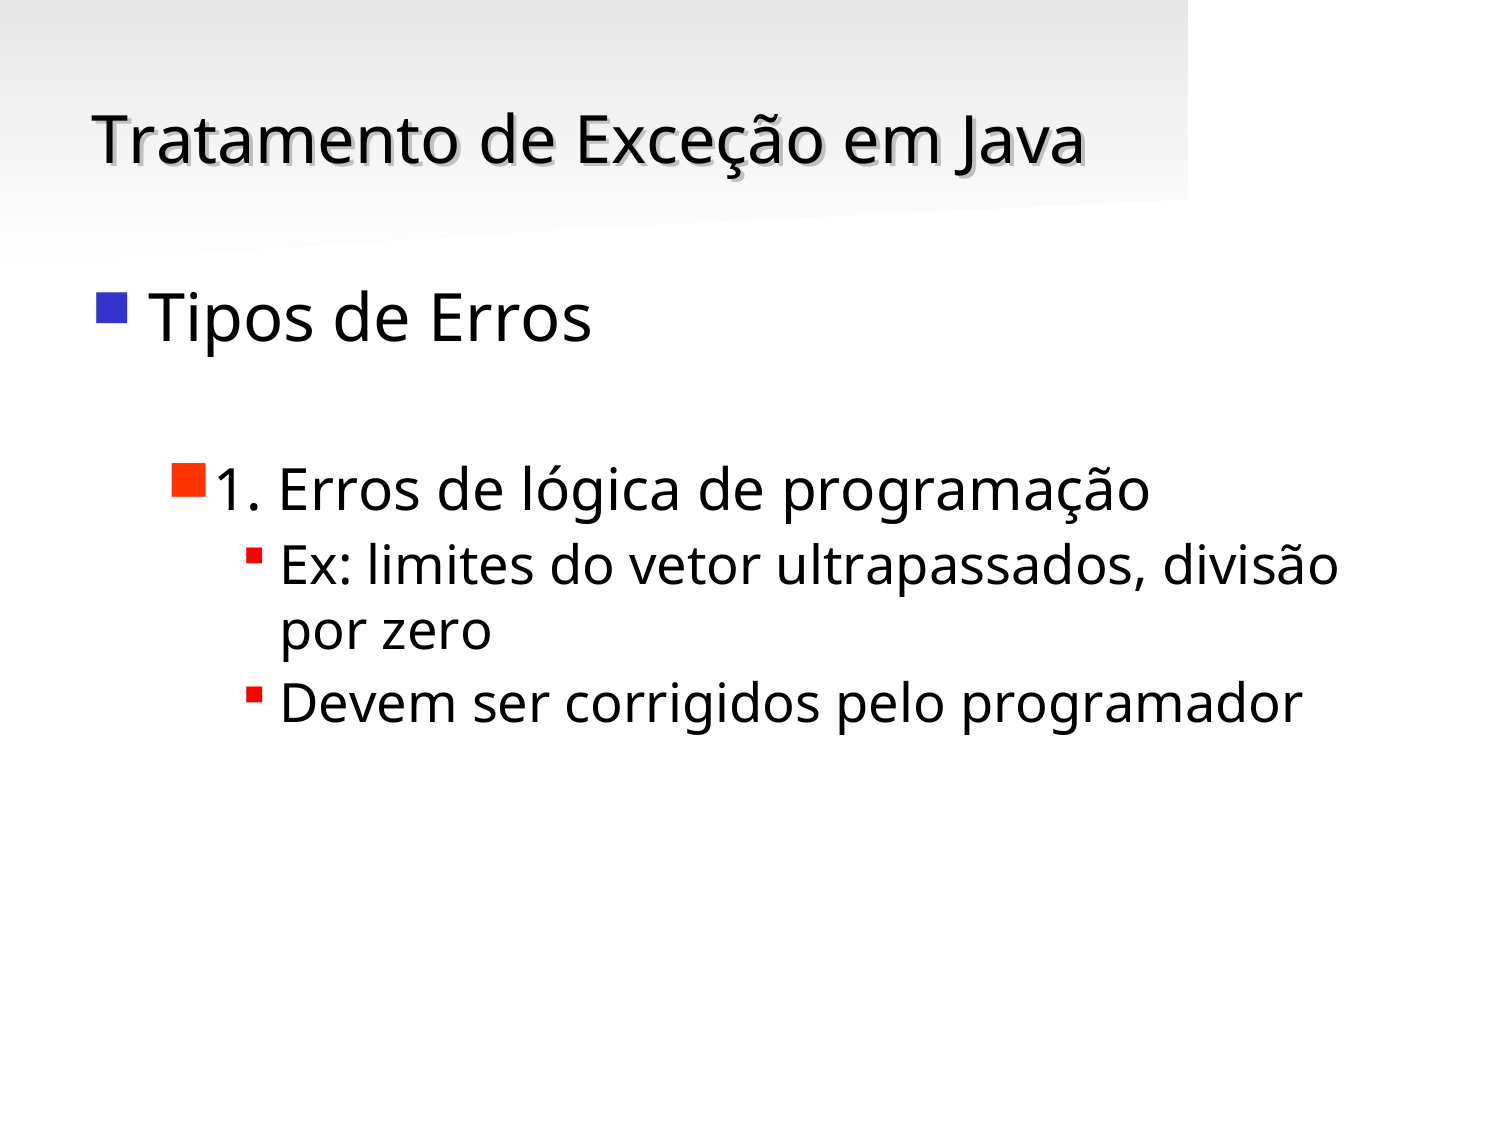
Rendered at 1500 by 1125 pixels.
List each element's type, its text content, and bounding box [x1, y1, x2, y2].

title Tratamento de Exceção em Java [76, 42, 1427, 231]
list Tipos de Erros 1. Erros de lógica de programação Ex: limites do vetor ultrapassados, divisão por zero Devem ser corrigidos pelo programador [76, 267, 1427, 1055]
